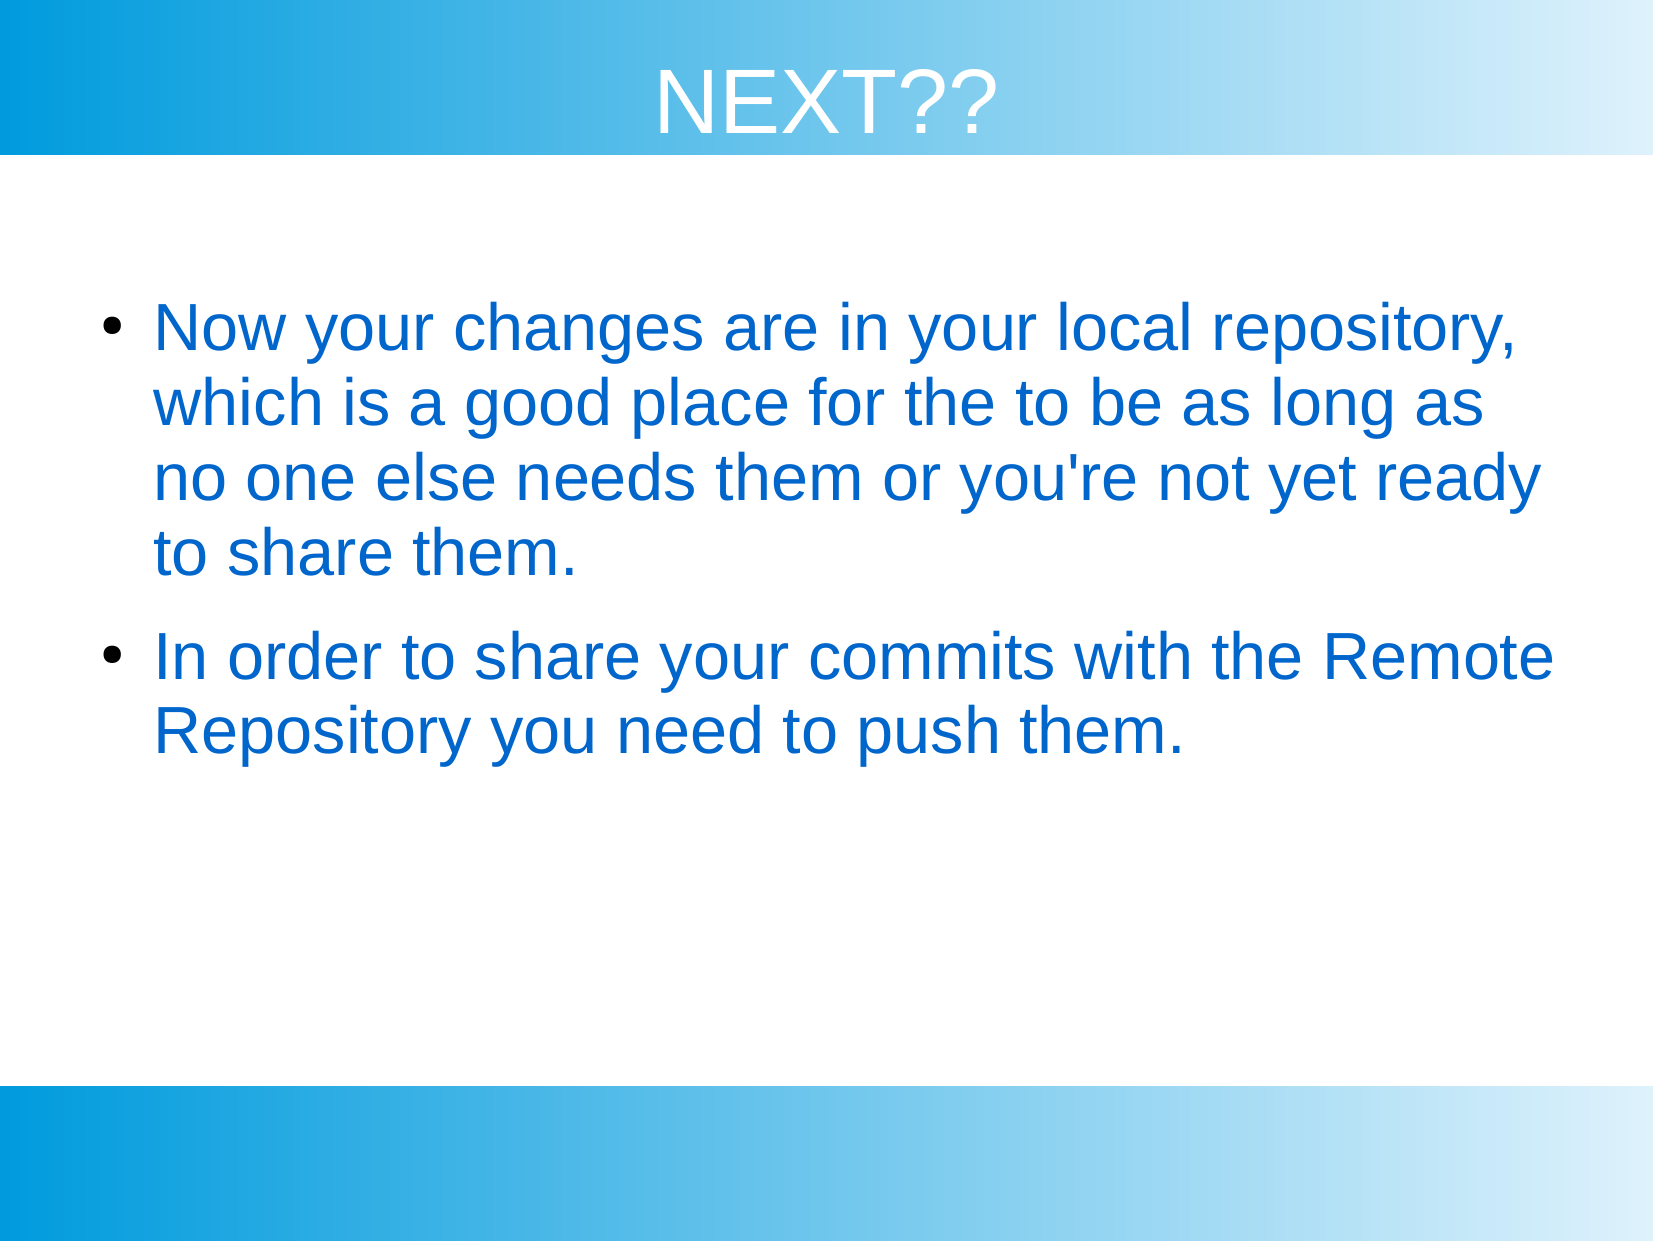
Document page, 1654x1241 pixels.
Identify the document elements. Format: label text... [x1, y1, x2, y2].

title NEXT?? [82, 49, 1571, 155]
list Now your changes are in your local repository, which is a good place for the to be as long as no one else needs them or you're not yet ready to share them. In order to share your commits with the Remote Repository you need to push them. [82, 290, 1571, 1010]
